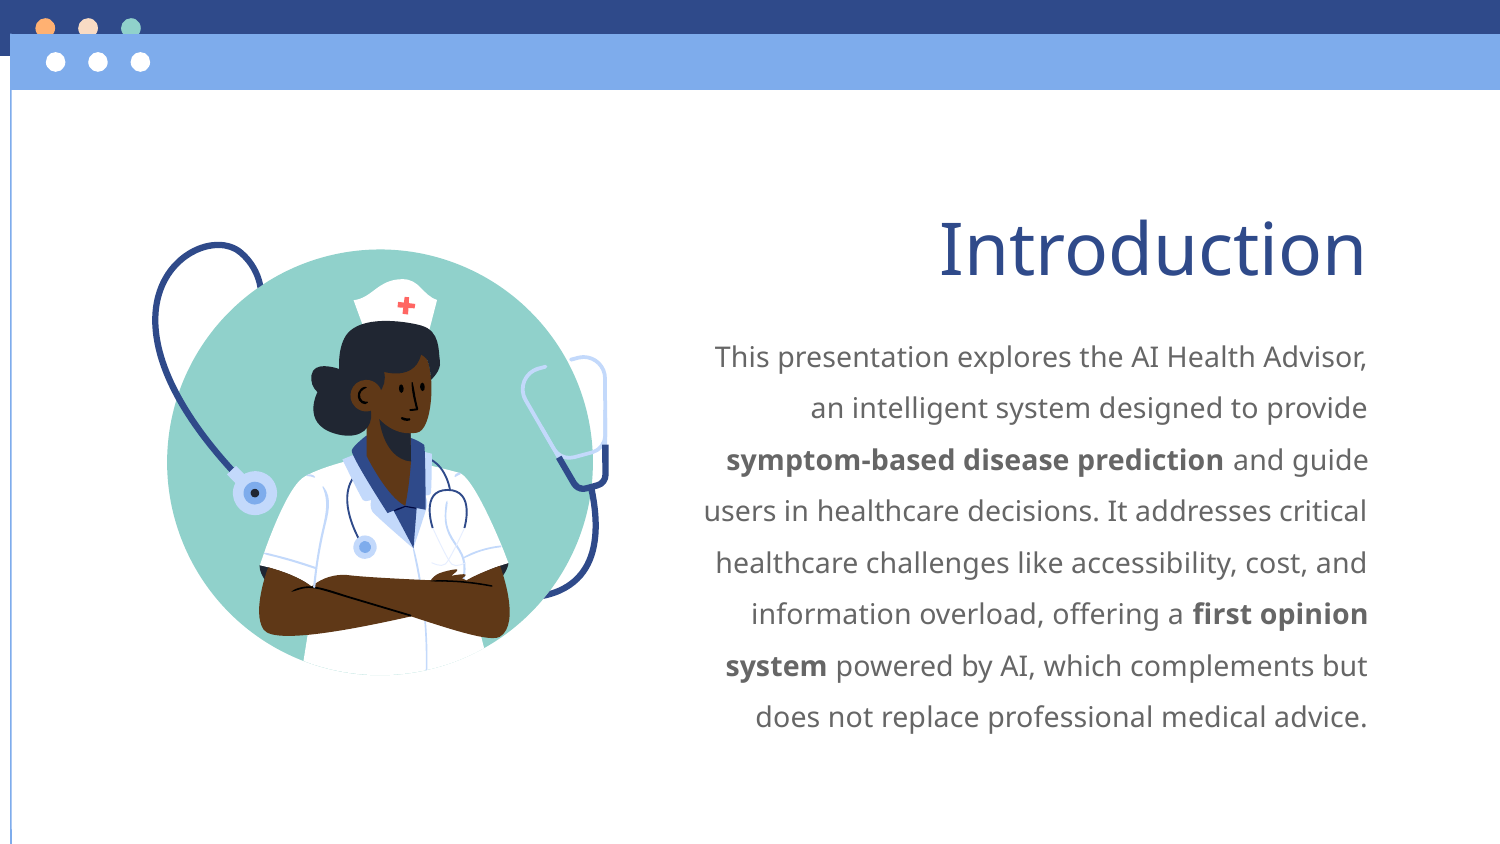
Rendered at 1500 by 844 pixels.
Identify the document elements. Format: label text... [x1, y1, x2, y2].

text_box [152, 241, 609, 676]
subtitle This presentation explores the AI Health Advisor, an intelligent system designed to provide symptom-based disease prediction and guide users in healthcare decisions. It addresses critical healthcare challenges like accessibility, cost, and information overload, offering a first opinion system powered by AI, which complements but does not replace professional medical advice. [684, 306, 1385, 758]
title Introduction [576, 123, 1383, 305]
